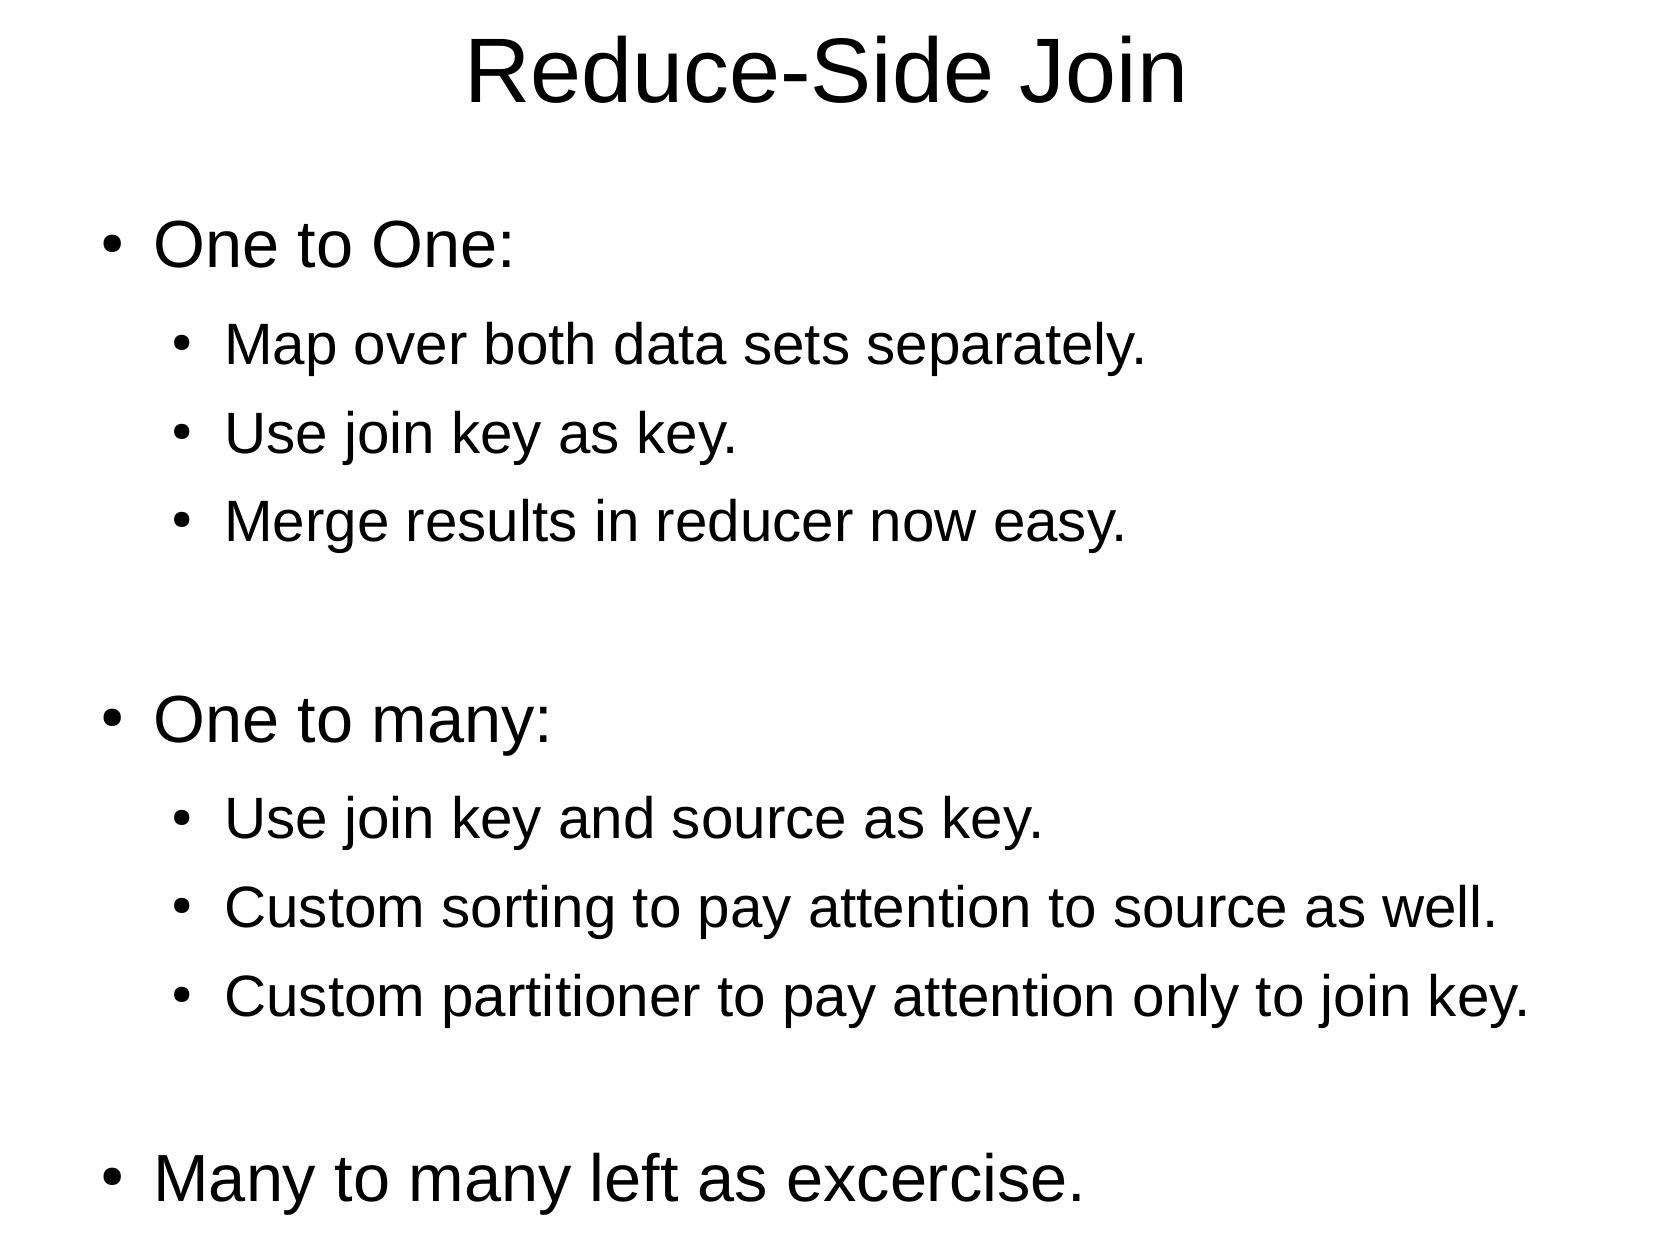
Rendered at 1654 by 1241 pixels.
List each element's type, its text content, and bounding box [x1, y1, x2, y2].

title Reduce-Side Join [82, 0, 1571, 167]
list One to One: Map over both data sets separately. Use join key as key. Merge results in reducer now easy. One to many: Use join key and source as key. Custom sorting to pay attention to source as well. Custom partitioner to pay attention only to join key. Many to many left as excercise. [82, 207, 1571, 1241]
